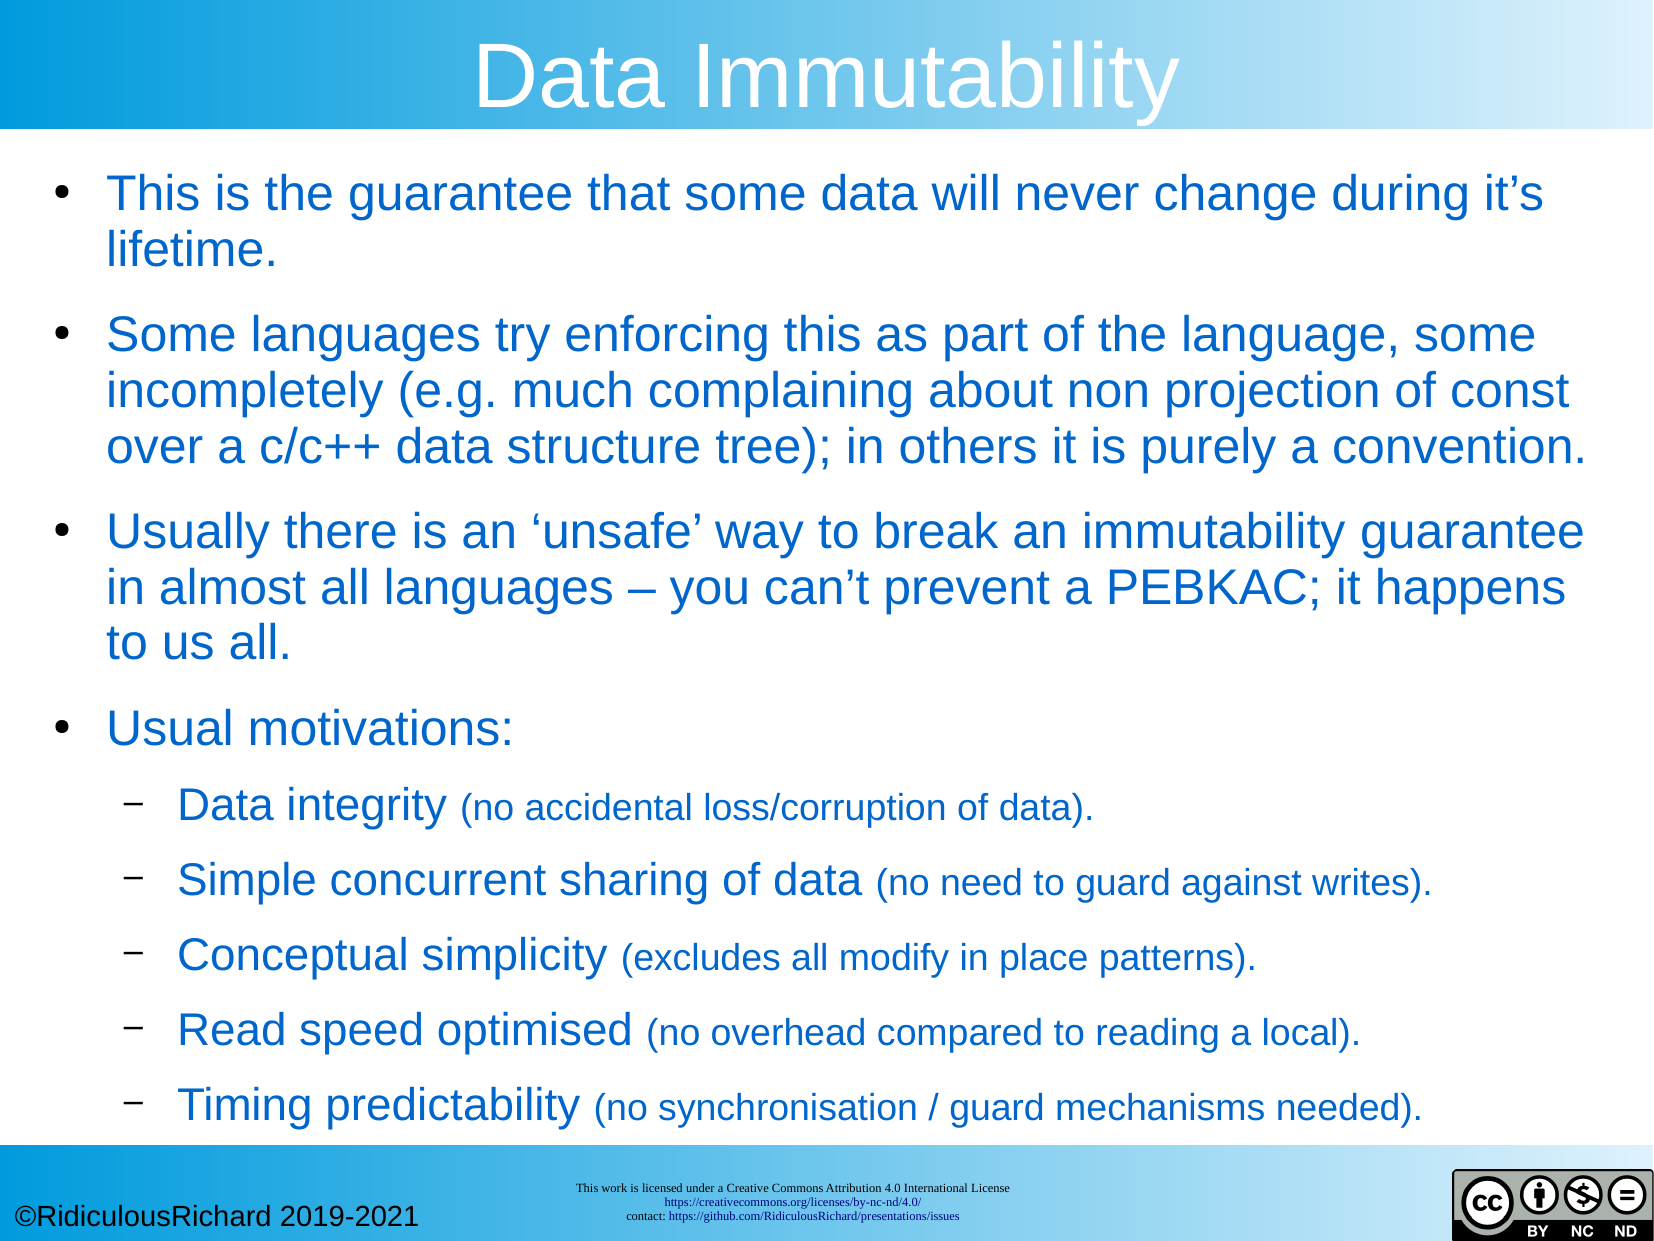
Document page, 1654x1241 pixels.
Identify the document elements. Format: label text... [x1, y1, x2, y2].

list This is the guarantee that some data will never change during it’s lifetime. Some languages try enforcing this as part of the language, some incompletely (e.g. much complaining about non projection of const over a c/c++ data structure tree); in others it is purely a convention. Usually there is an ‘unsafe’ way to break an immutability guarantee in almost all languages – you can’t prevent a PEBKAC; it happens to us all. Usual motivations: Data integrity (no accidental loss/corruption of data). Simple concurrent sharing of data (no need to guard against writes). Conceptual simplicity (excludes all modify in place patterns). Read speed optimised (no overhead compared to reading a local). Timing predictability (no synchronisation / guard mechanisms needed). [35, 165, 1619, 1134]
picture [138, 1146, 142, 1241]
picture [1452, 1169, 1654, 1241]
title Data Immutability [82, 23, 1571, 129]
